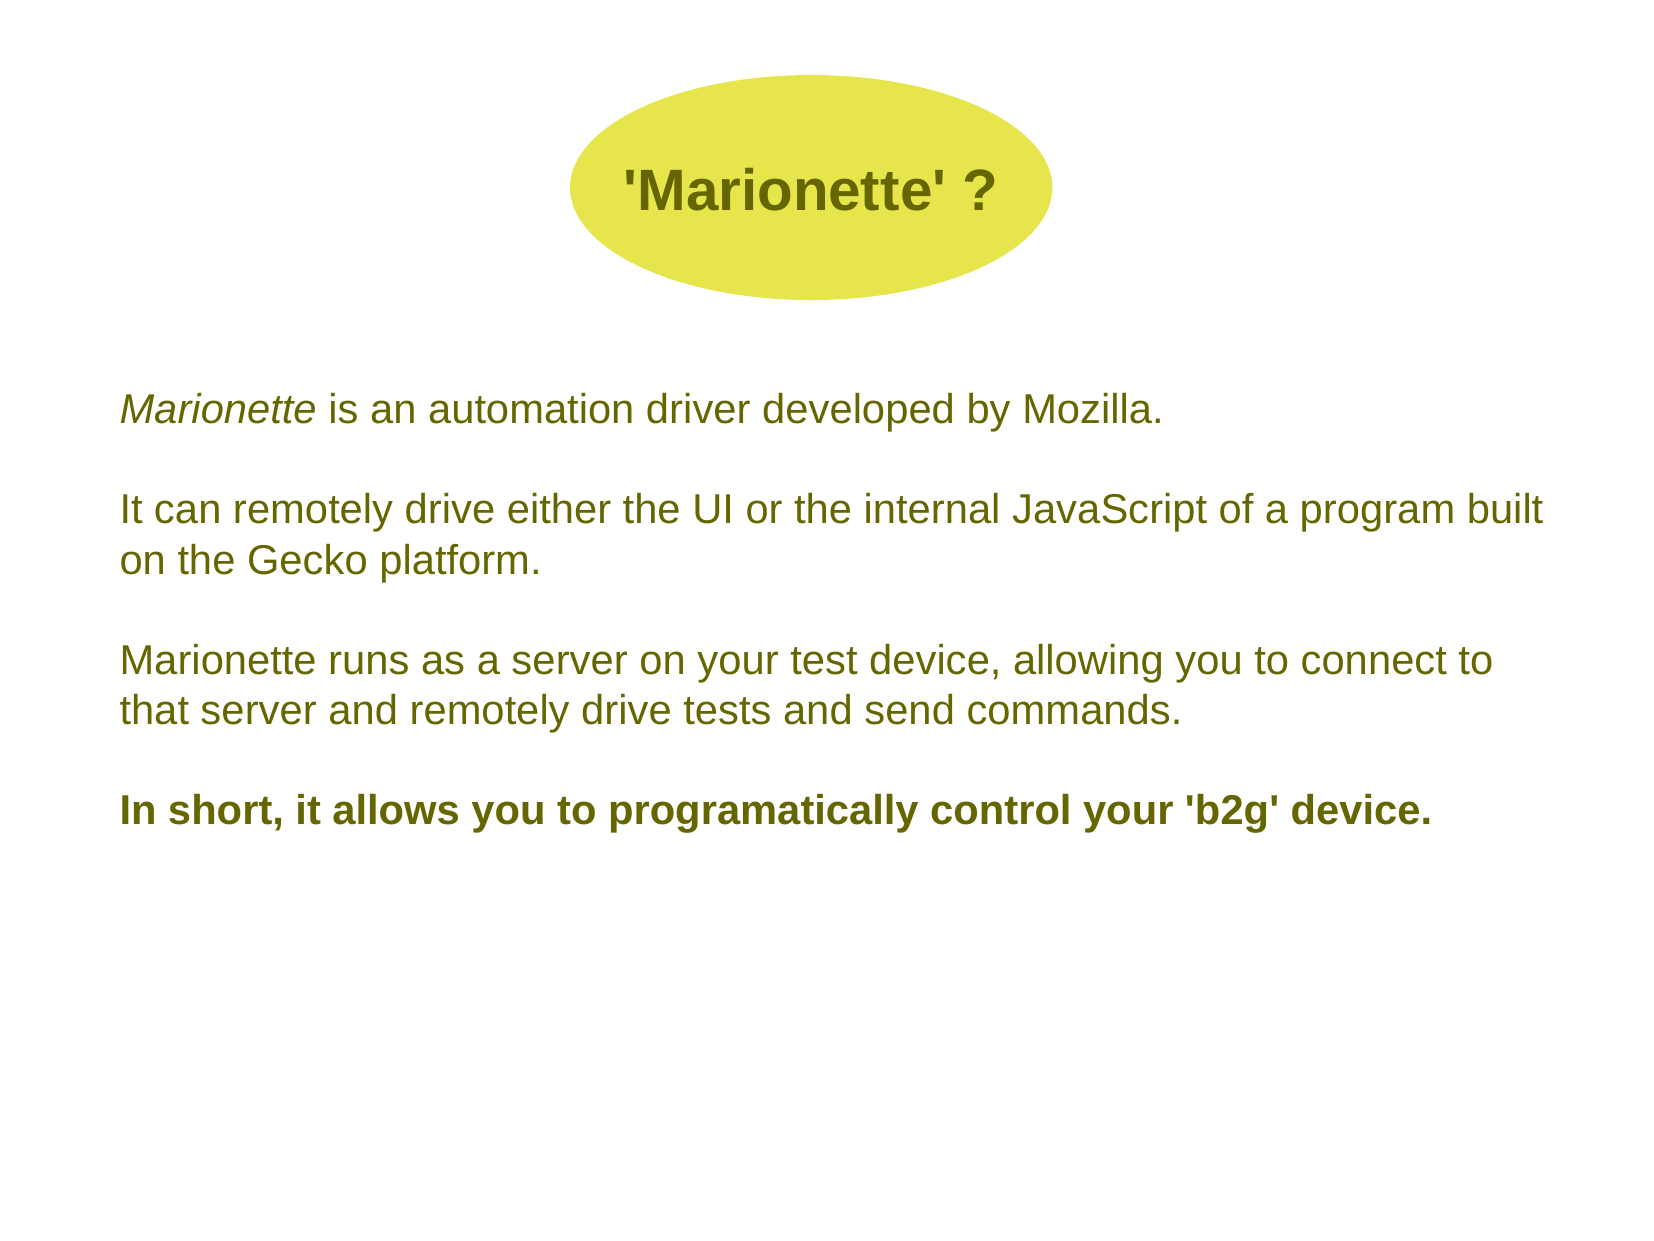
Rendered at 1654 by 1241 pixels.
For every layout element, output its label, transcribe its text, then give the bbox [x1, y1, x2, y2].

text_box 'Marionette' ? [570, 75, 1053, 301]
text_box Marionette is an automation driver developed by Mozilla. It can remotely drive either the UI or the internal JavaScript of a program built on the Gecko platform. Marionette runs as a server on your test device, allowing you to connect to that server and remotely drive tests and send commands. In short, it allows you to programatically control your 'b2g' device. [104, 374, 1560, 1116]
